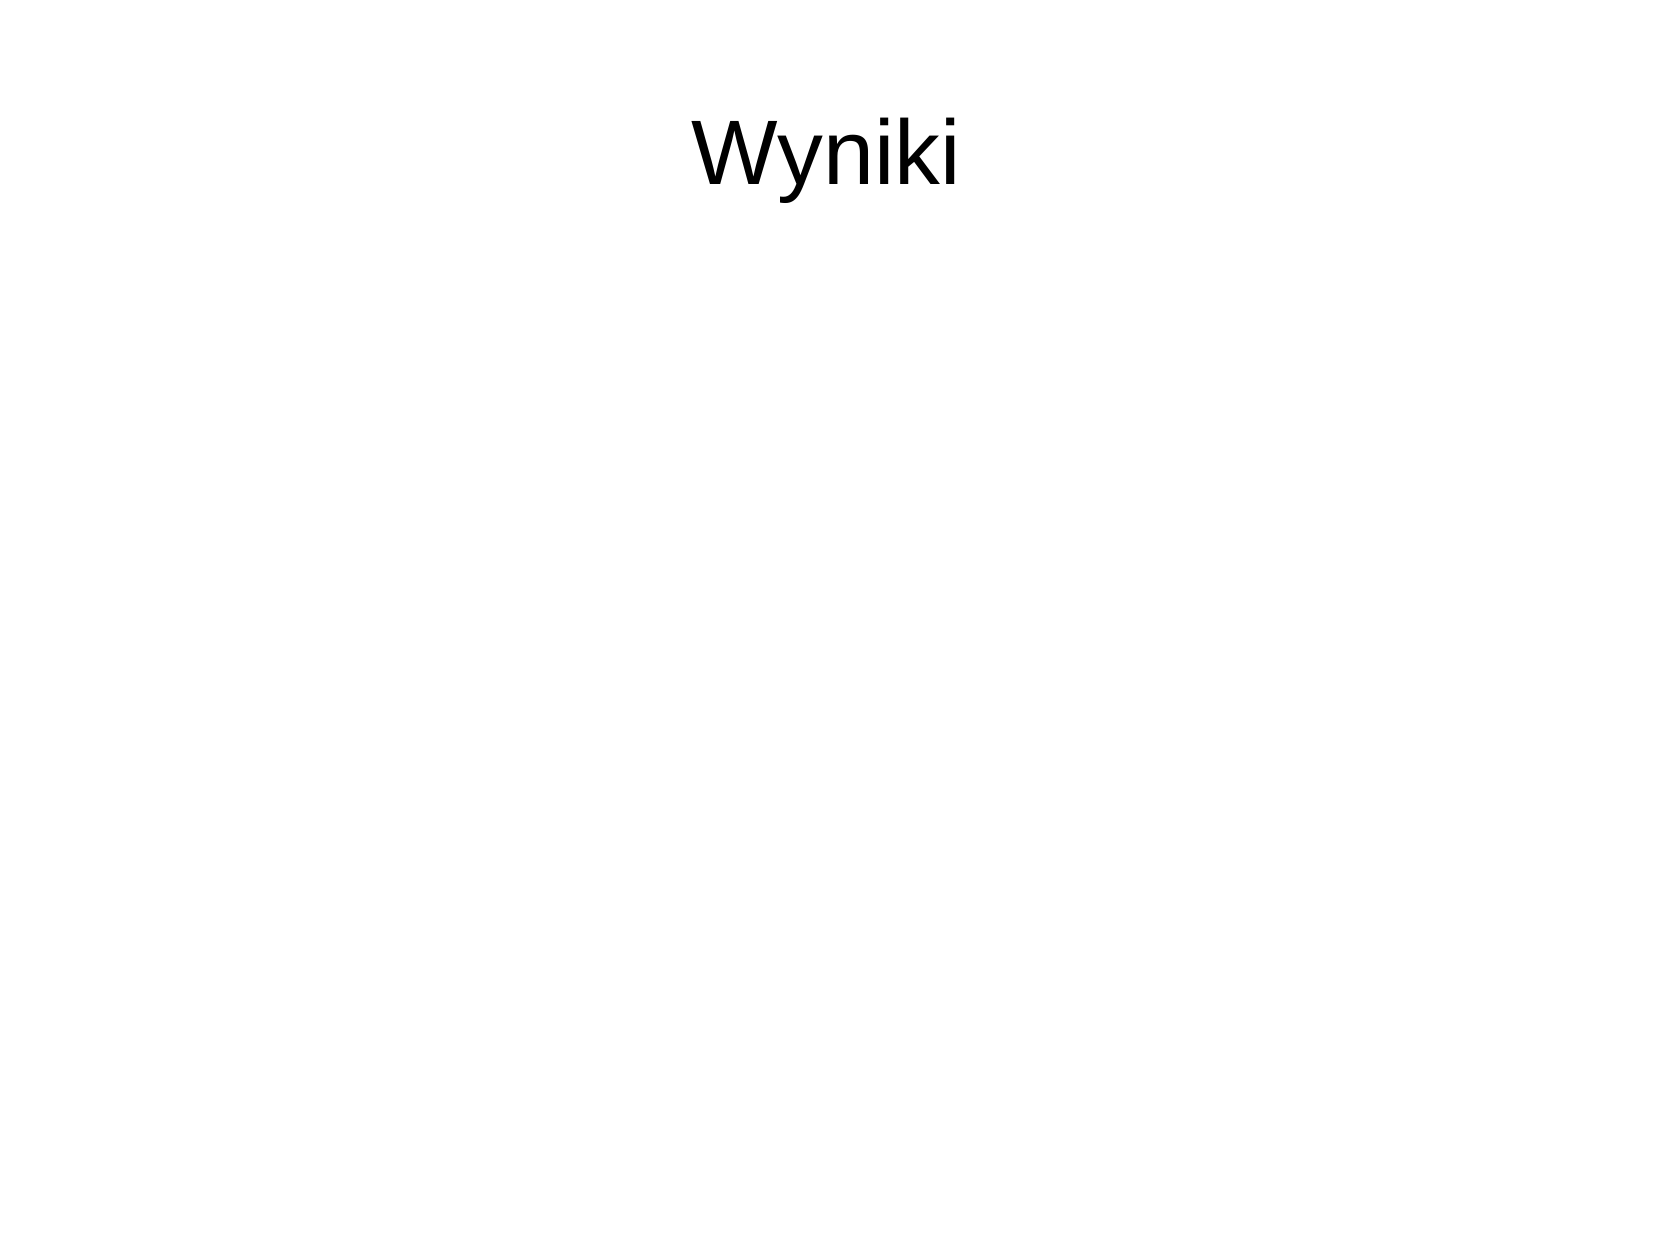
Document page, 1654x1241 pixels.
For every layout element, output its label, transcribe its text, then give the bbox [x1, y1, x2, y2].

title Wyniki [82, 49, 1571, 257]
